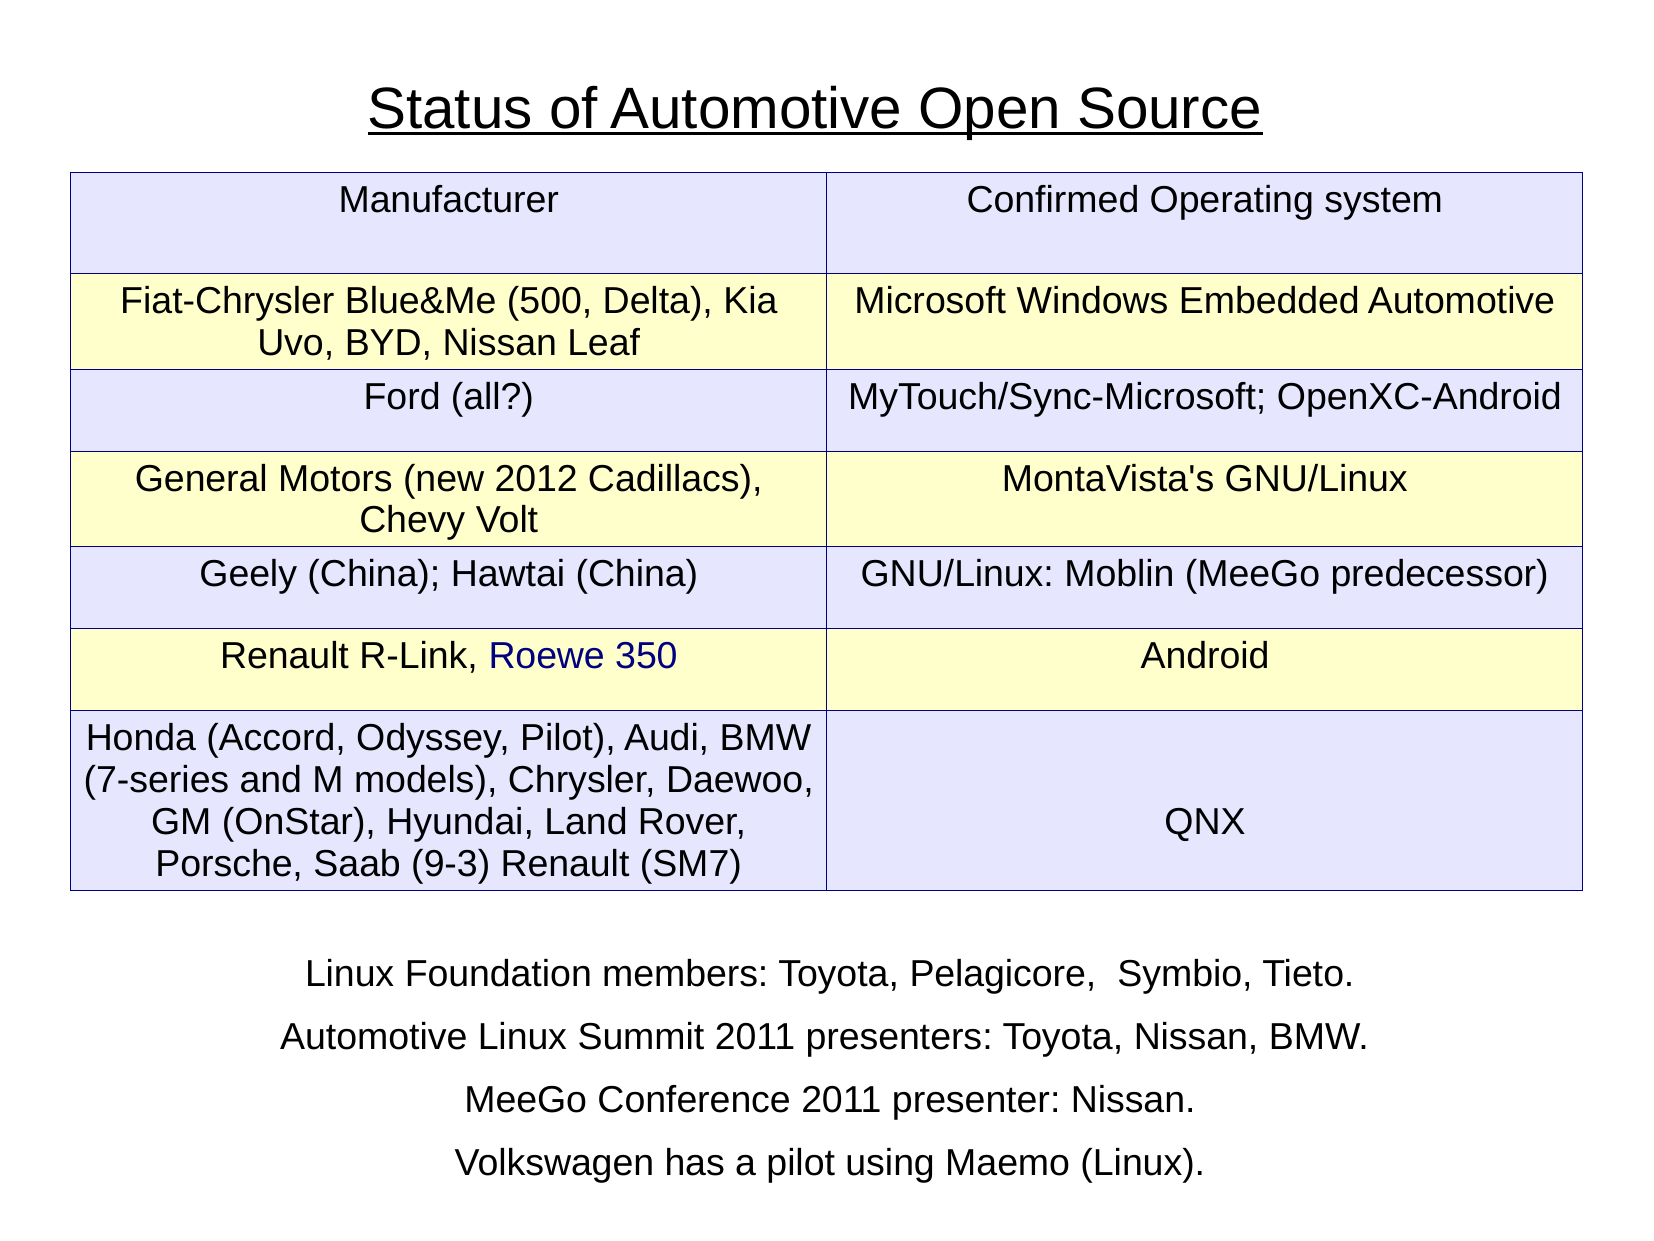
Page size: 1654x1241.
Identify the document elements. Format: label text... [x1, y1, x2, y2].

table_header Manufacturer [71, 173, 826, 273]
table_cell General Motors (new 2012 Cadillacs), Chevy Volt [71, 452, 826, 546]
table_cell Renault R-Link, Roewe 350 [71, 629, 826, 710]
table_cell MontaVista's GNU/Linux [827, 452, 1582, 546]
table_cell GNU/Linux: Moblin (MeeGo predecessor) [827, 547, 1582, 628]
table_cell Fiat-Chrysler Blue&Me (500, Delta), Kia Uvo, BYD, Nissan Leaf [71, 274, 826, 369]
table_cell QNX [827, 711, 1582, 890]
text_box Status of Automotive Open Source [352, 68, 1279, 149]
table_cell Geely (China); Hawtai (China) [71, 547, 826, 628]
text_box Linux Foundation members: Toyota, Pelagicore, Symbio, Tieto. Automotive Linux Summit 2011 presenters: Toyota, Nissan, BMW. MeeGo Conference 2011 presenter: Nissan. Volkswagen has a pilot using Maemo (Linux). [265, 924, 1397, 1171]
table_cell Microsoft Windows Embedded Automotive [827, 274, 1582, 369]
table_cell MyTouch/Sync-Microsoft; OpenXC-Android [827, 370, 1582, 451]
table_cell Honda (Accord, Odyssey, Pilot), Audi, BMW (7-series and M models), Chrysler, Daewoo, GM (OnStar), Hyundai, Land Rover, Porsche, Saab (9-3) Renault (SM7) [71, 711, 826, 890]
table_header Confirmed Operating system [827, 173, 1582, 273]
table_cell Ford (all?) [71, 370, 826, 451]
table_cell Android [827, 629, 1582, 710]
